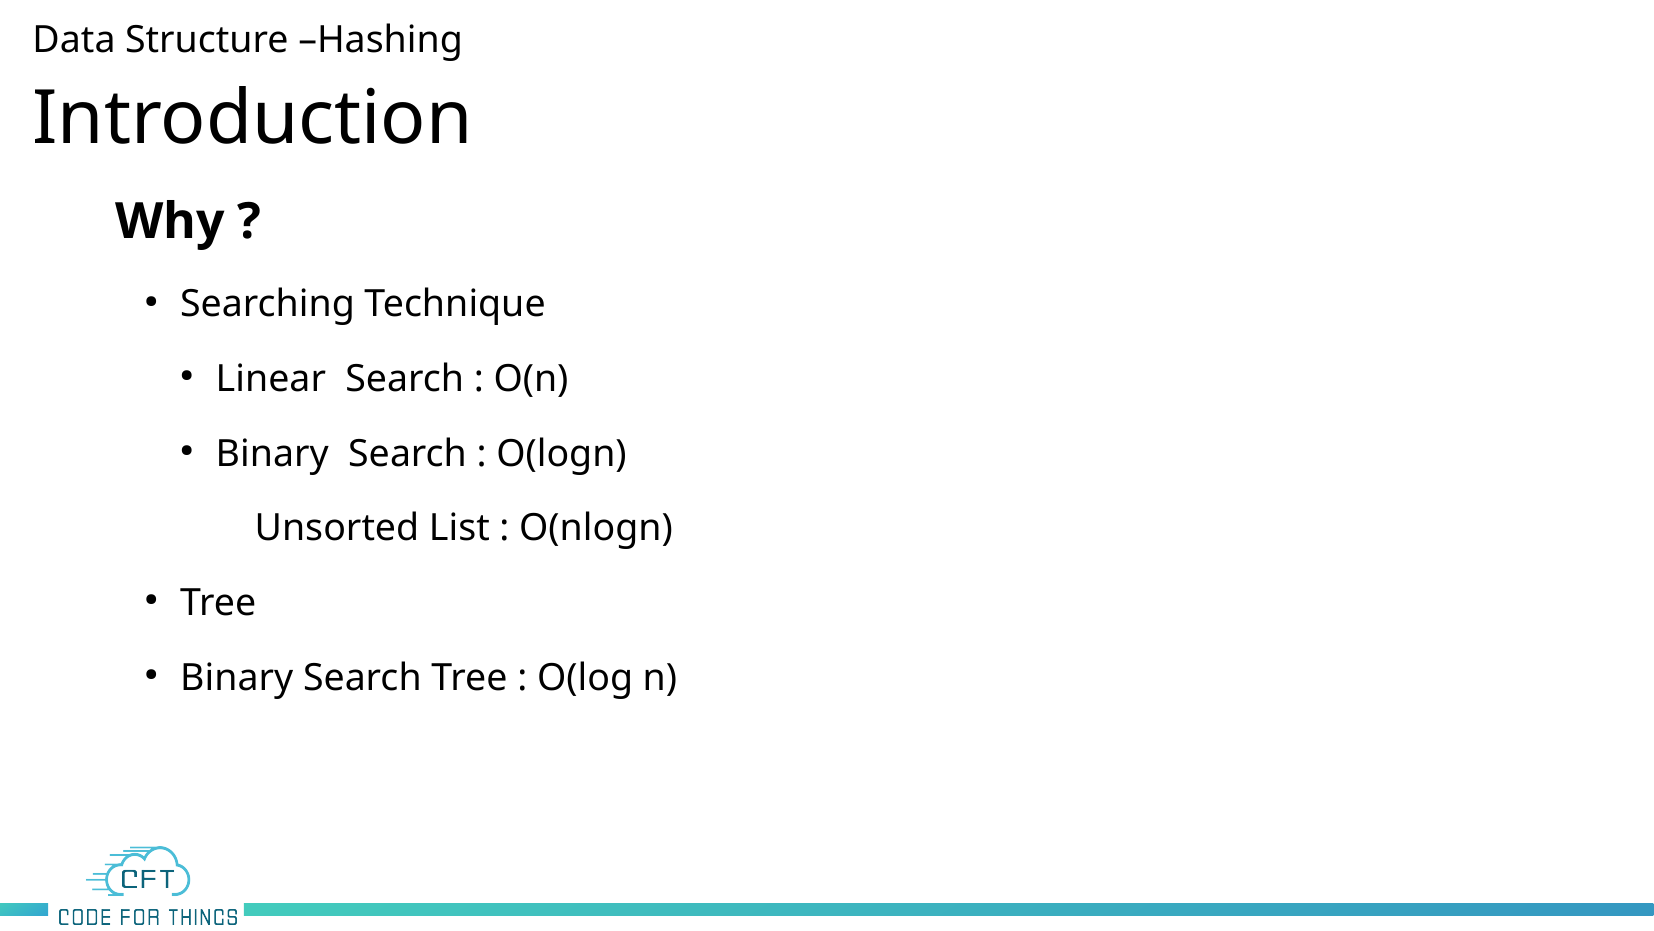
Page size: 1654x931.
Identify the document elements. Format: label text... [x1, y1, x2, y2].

text_box Searching Technique Linear Search : O(n) Binary Search : O(logn) Unsorted List : O(nlogn) Tree Binary Search Tree : O(log n) [129, 269, 792, 664]
text_box Why ? [100, 177, 313, 251]
picture [59, 846, 237, 925]
title Data Structure –Hashing Introduction [32, 12, 1184, 166]
